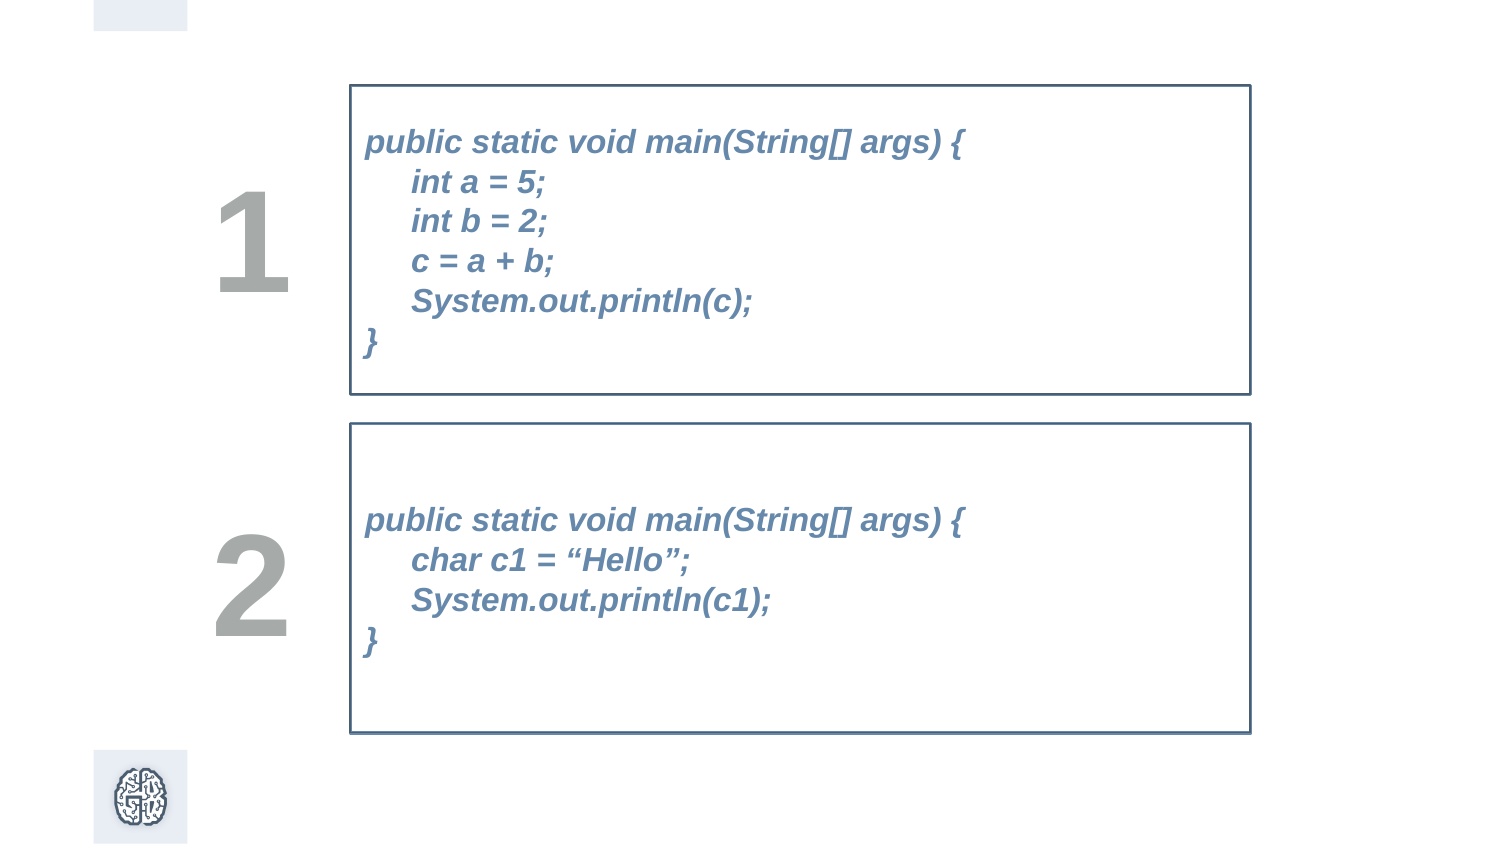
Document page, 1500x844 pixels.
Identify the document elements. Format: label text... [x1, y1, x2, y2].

text_box public static void main(String[] args) { int a = 5; int b = 2; c = a + b; System.out.println(c); } [349, 84, 1251, 395]
text_box public static void main(String[] args) { char c1 = “Hello”; System.out.println(c1); } [349, 423, 1251, 733]
picture [106, 760, 175, 834]
text_box 1 [177, 79, 327, 389]
text_box 2 [177, 423, 327, 733]
